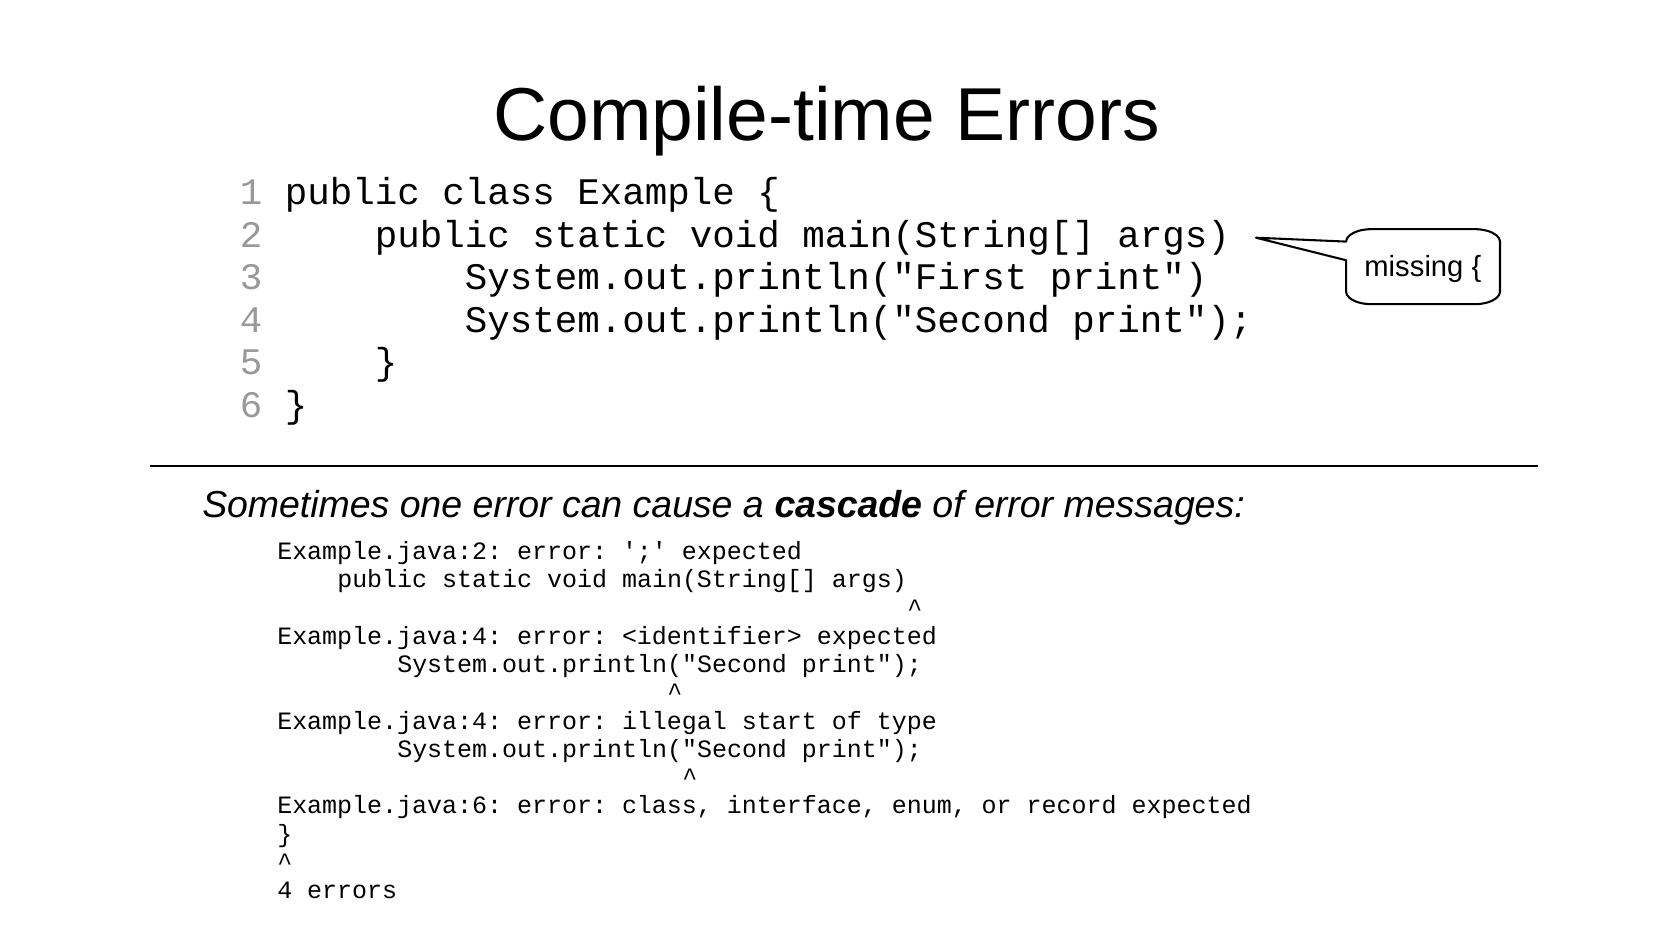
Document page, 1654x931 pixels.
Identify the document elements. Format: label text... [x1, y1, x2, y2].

text_box Example.java:2: error: ';' expected public static void main(String[] args) ^ Example.java:4: error: <identifier> expected System.out.println("Second print"); ^ Example.java:4: error: illegal start of type System.out.println("Second print"); ^ Example.java:6: error: class, interface, enum, or record expected } ^ 4 errors [262, 533, 1268, 931]
text_box Sometimes one error can cause a cascade of error messages: [187, 475, 1276, 533]
title Compile-time Errors [82, 37, 1571, 193]
text_box 1 public class Example { 2 public static void main(String[] args) 3 System.out.println("First print") 4 System.out.println("Second print"); 5 } 6 } [225, 467, 1268, 475]
text_box 1 public class Example { 2 public static void main(String[] args) 3 System.out.println("First print") 4 System.out.println("Second print"); 5 } 6 } [225, 165, 1268, 465]
text_box missing { [1255, 229, 1501, 305]
